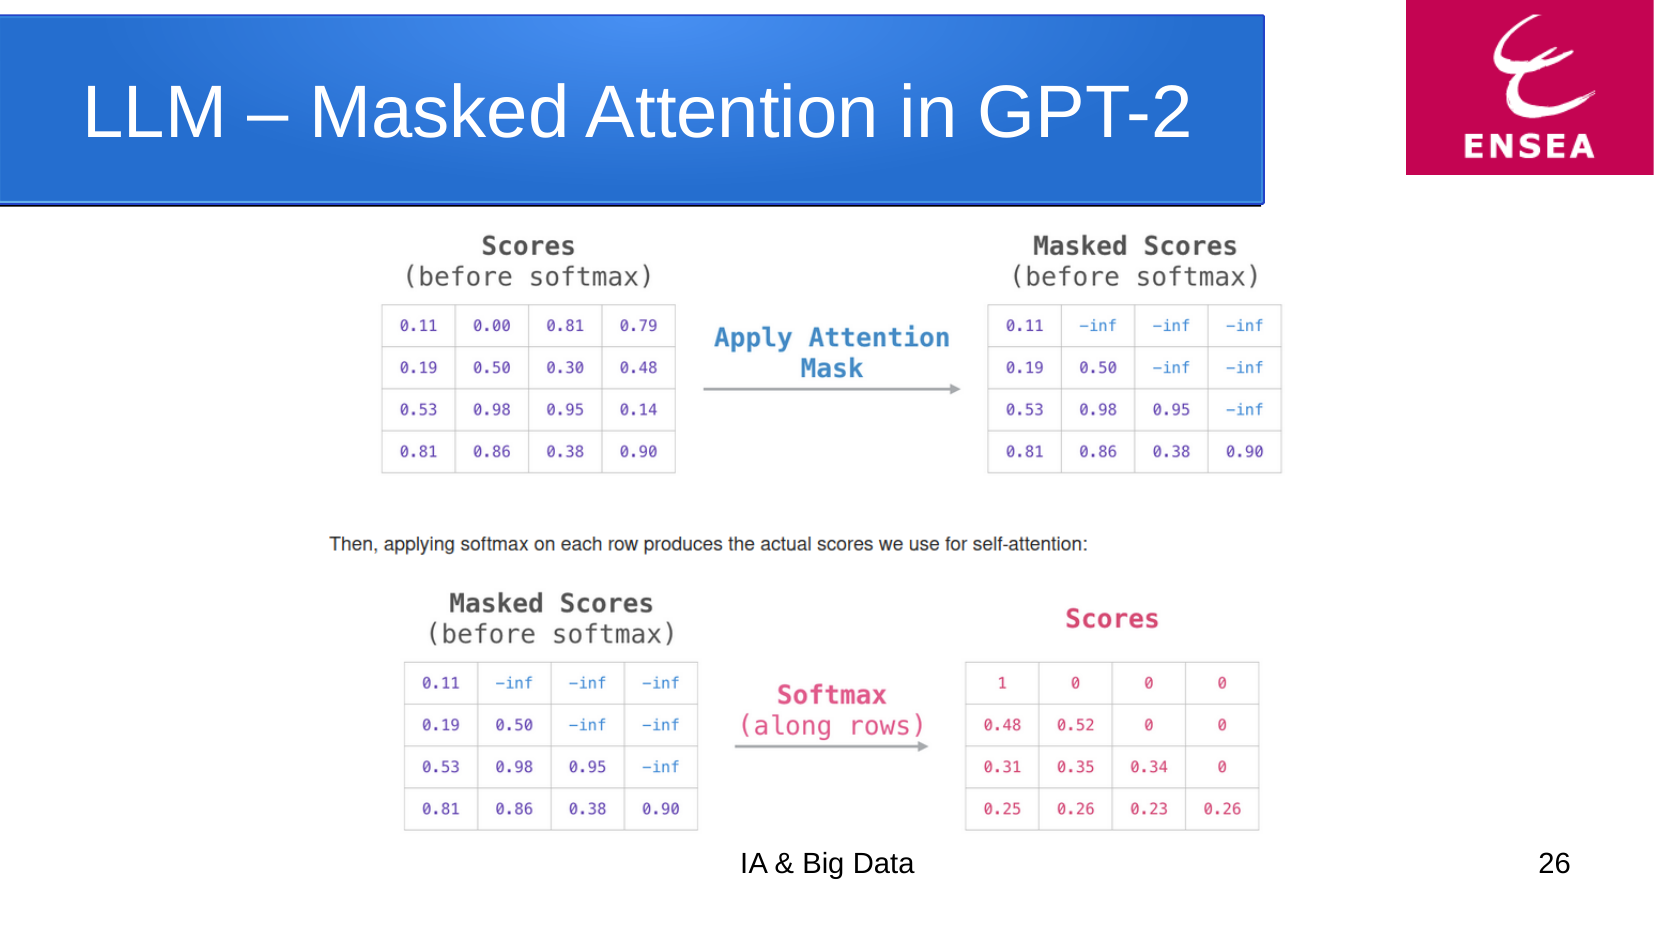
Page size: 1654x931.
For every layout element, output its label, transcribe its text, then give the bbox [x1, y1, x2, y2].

title LLM – Masked Attention in GPT-2 [82, 35, 1235, 189]
picture [296, 224, 1306, 846]
picture [1406, 0, 1654, 175]
